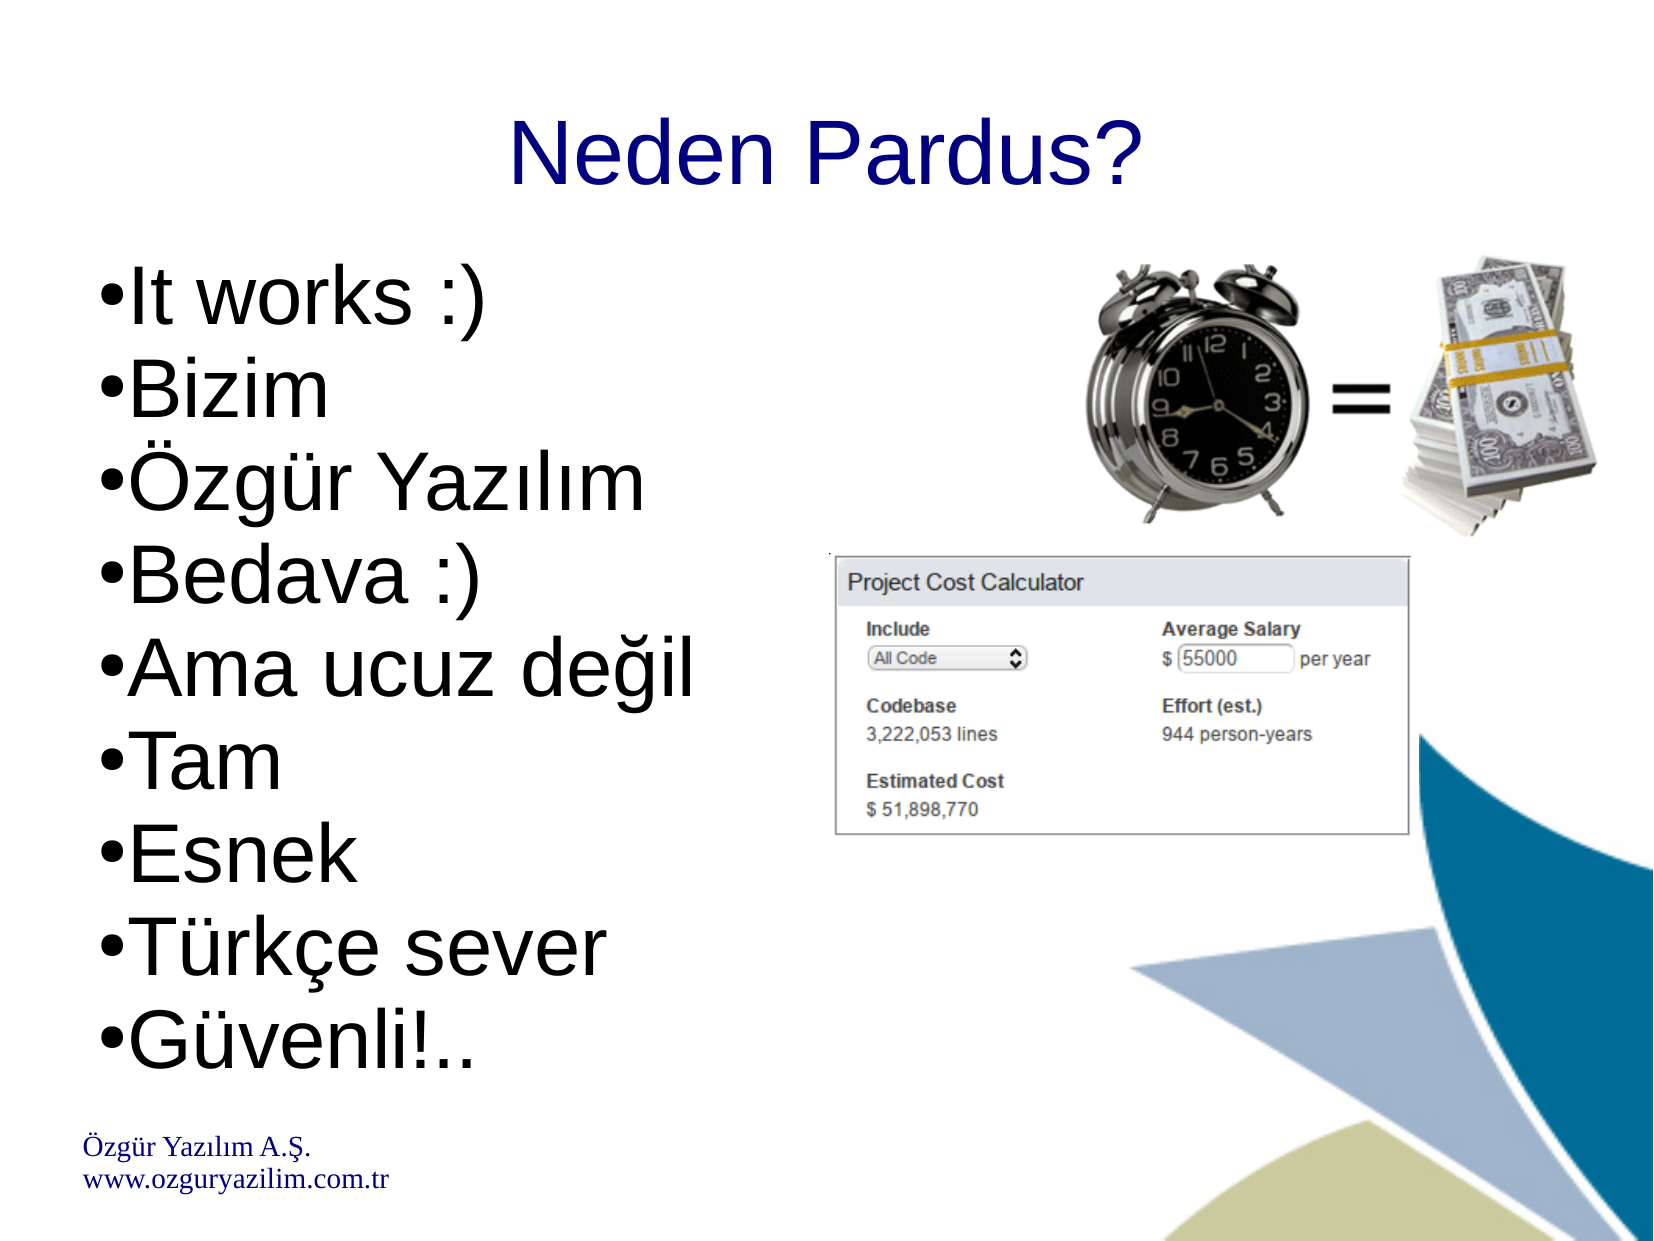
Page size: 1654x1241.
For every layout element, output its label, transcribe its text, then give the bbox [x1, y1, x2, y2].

title Neden Pardus? [82, 49, 1571, 257]
text_box It works :) Bizim Özgür Yazılım Bedava :) Ama ucuz değil Tam Esnek Türkçe sever Güvenli!.. [82, 242, 969, 1095]
picture [829, 553, 1653, 1241]
picture [1080, 247, 1604, 544]
